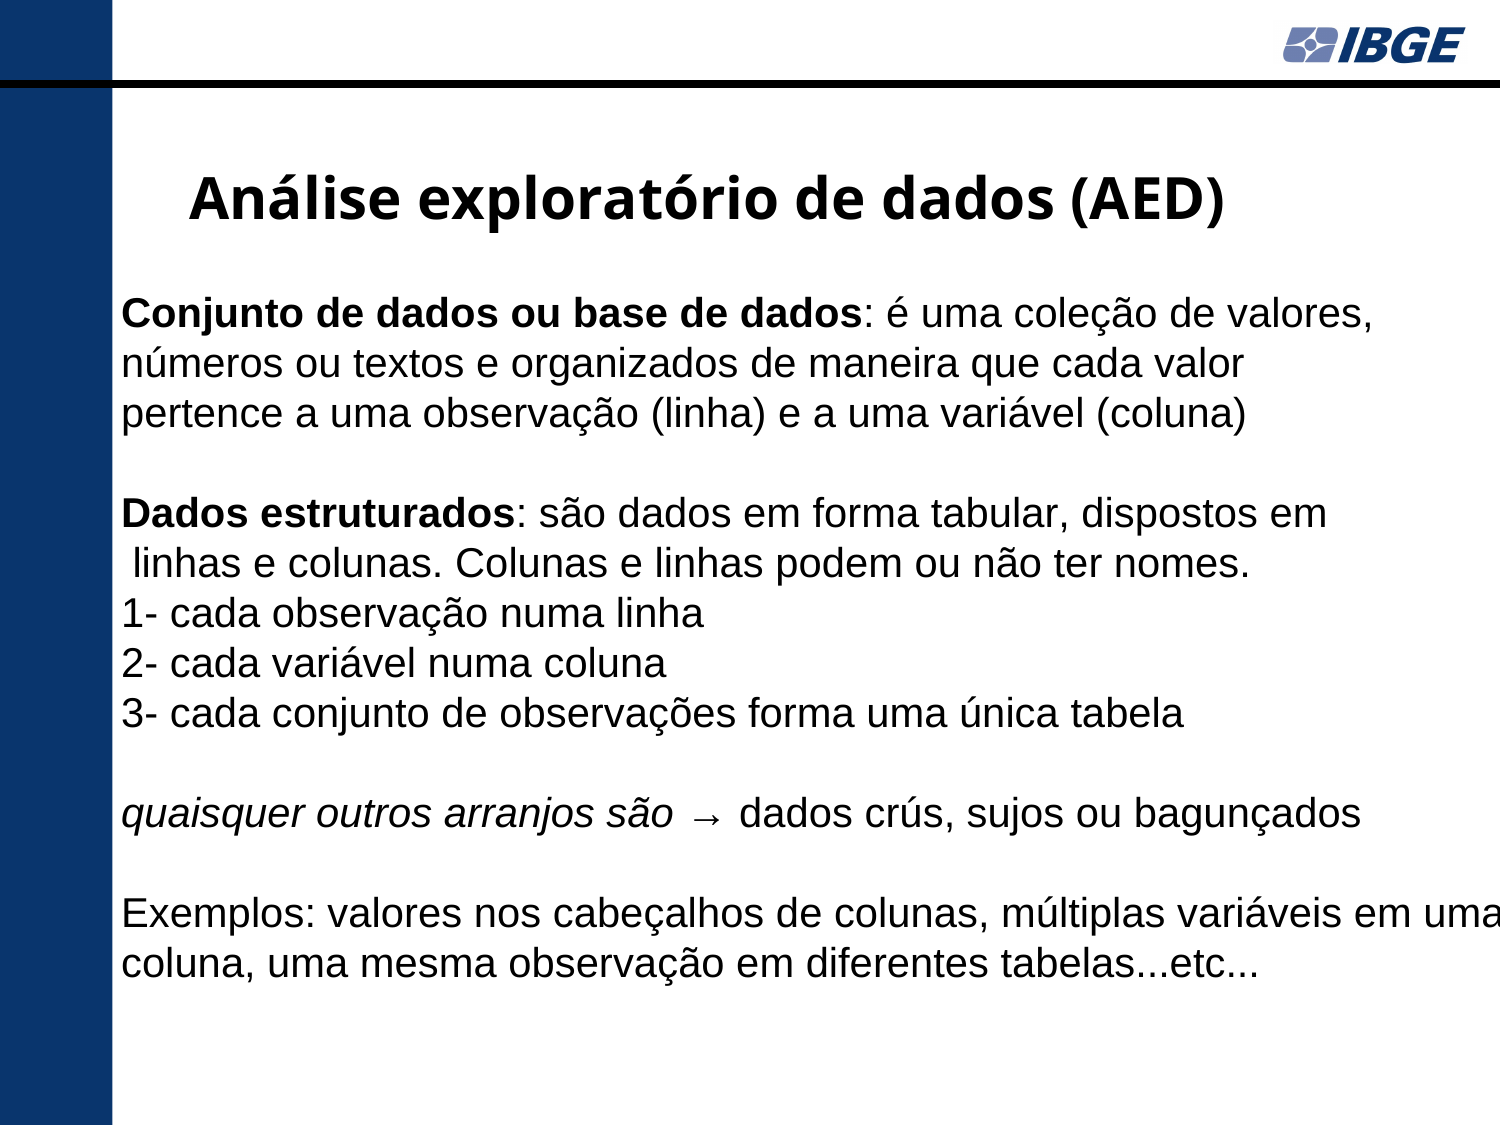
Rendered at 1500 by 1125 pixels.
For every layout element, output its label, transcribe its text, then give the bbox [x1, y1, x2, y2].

picture [1273, 20, 1468, 64]
text_box Análise exploratório de dados (AED) [174, 153, 1426, 239]
text_box Conjunto de dados ou base de dados: é uma coleção de valores, números ou textos e organizados de maneira que cada valor pertence a uma observação (linha) e a uma variável (coluna) Dados estruturados: são dados em forma tabular, dispostos em linhas e colunas. Colunas e linhas podem ou não ter nomes. 1- cada observação numa linha 2- cada variável numa coluna 3- cada conjunto de observações forma uma única tabela quaisquer outros arranjos são → dados crús, sujos ou bagunçados Exemplos: valores nos cabeçalhos de colunas, múltiplas variáveis em uma coluna, uma mesma observação em diferentes tabelas...etc... [106, 278, 1500, 994]
